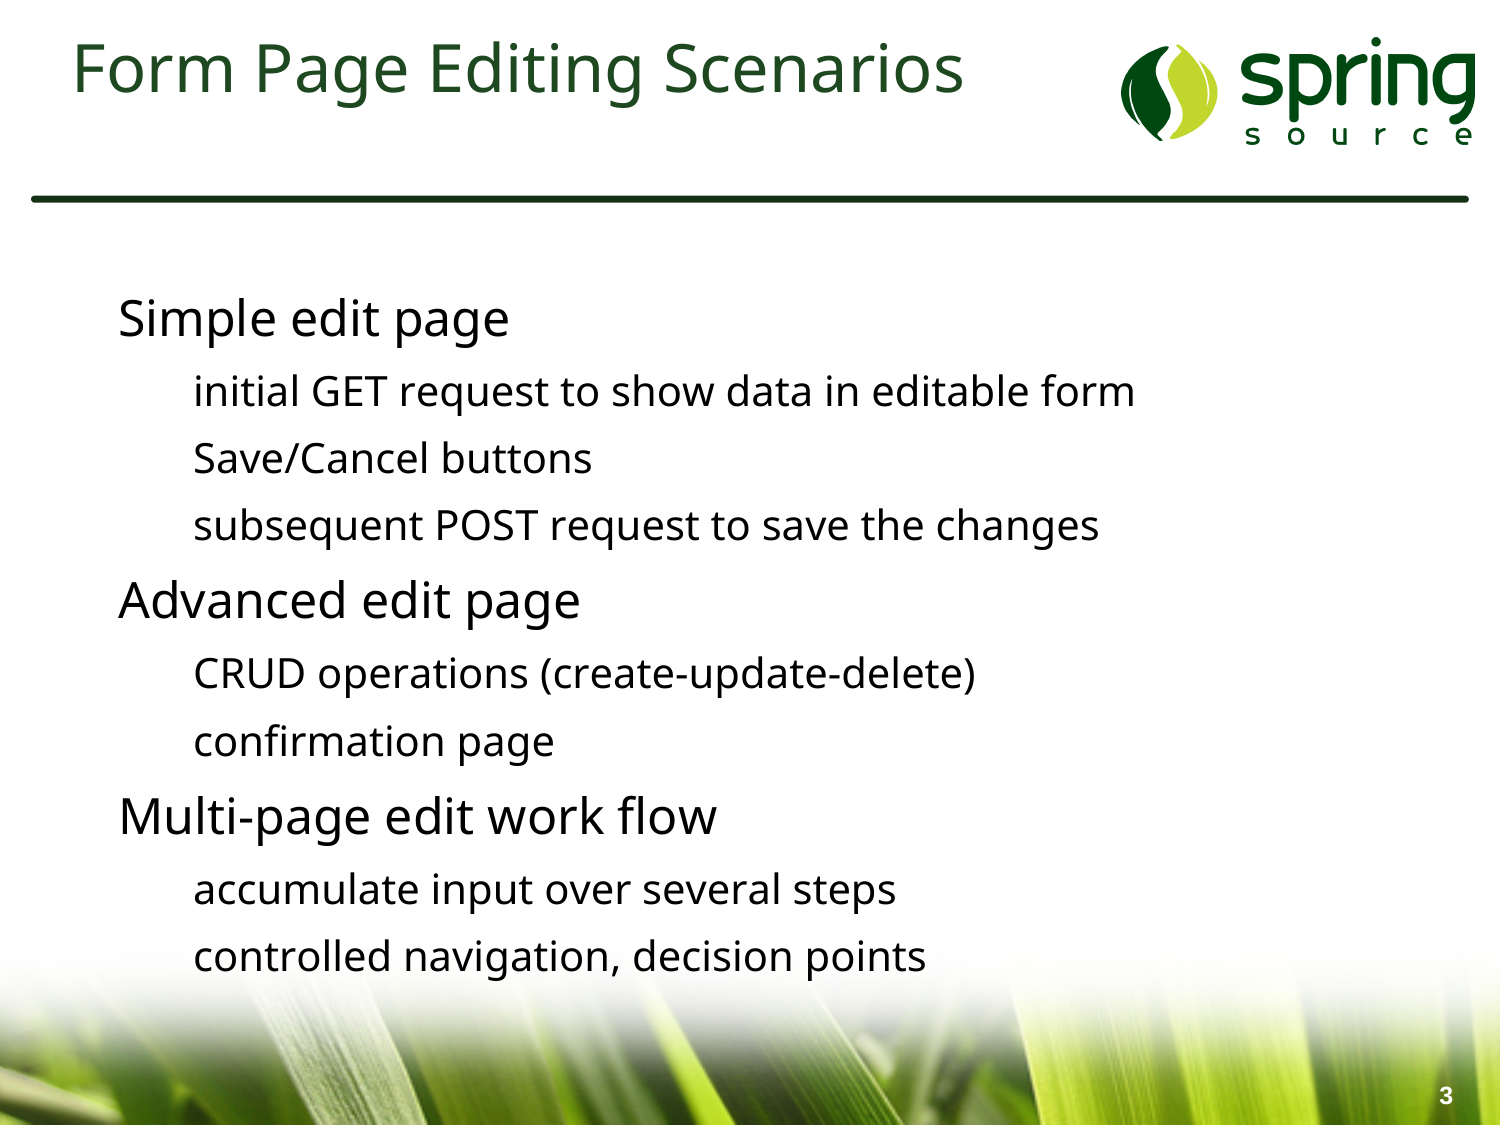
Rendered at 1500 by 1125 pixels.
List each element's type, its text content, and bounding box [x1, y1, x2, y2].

picture [372, 951, 384, 968]
picture [1121, 37, 1475, 145]
picture [0, 944, 1500, 1125]
list Simple edit page initial GET request to show data in editable form Save/Cancel buttons subsequent POST request to save the changes Advanced edit page CRUD operations (create-update-delete) confirmation page Multi-page edit work flow accumulate input over several steps controlled navigation, decision points [103, 275, 1394, 938]
title Form Page Editing Scenarios [56, 13, 1089, 176]
picture [638, 951, 650, 968]
